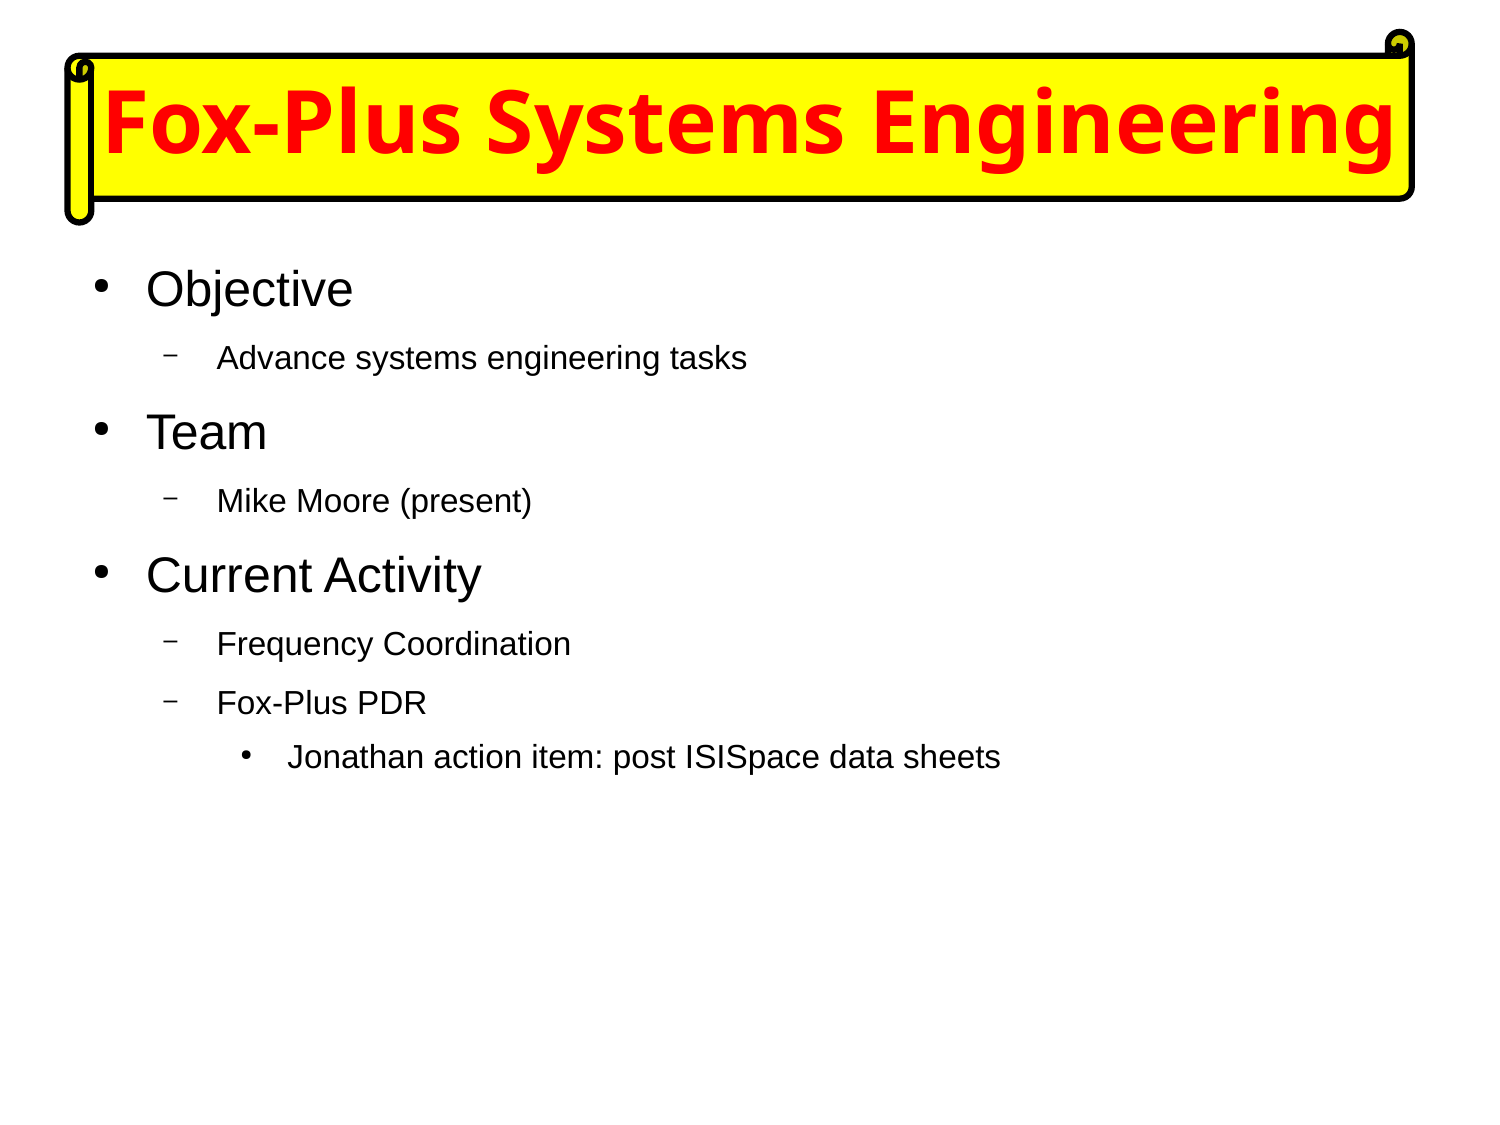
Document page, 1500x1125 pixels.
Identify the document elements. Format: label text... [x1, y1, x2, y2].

list Objective Advance systems engineering tasks Team Mike Moore (present) Current Activity Frequency Coordination Fox-Plus PDR Jonathan action item: post ISISpace data sheets [75, 263, 1425, 916]
text_box [72, 31, 1412, 58]
text_box [67, 179, 1412, 223]
text_box Fox-Plus Systems Engineering [0, 58, 1500, 179]
